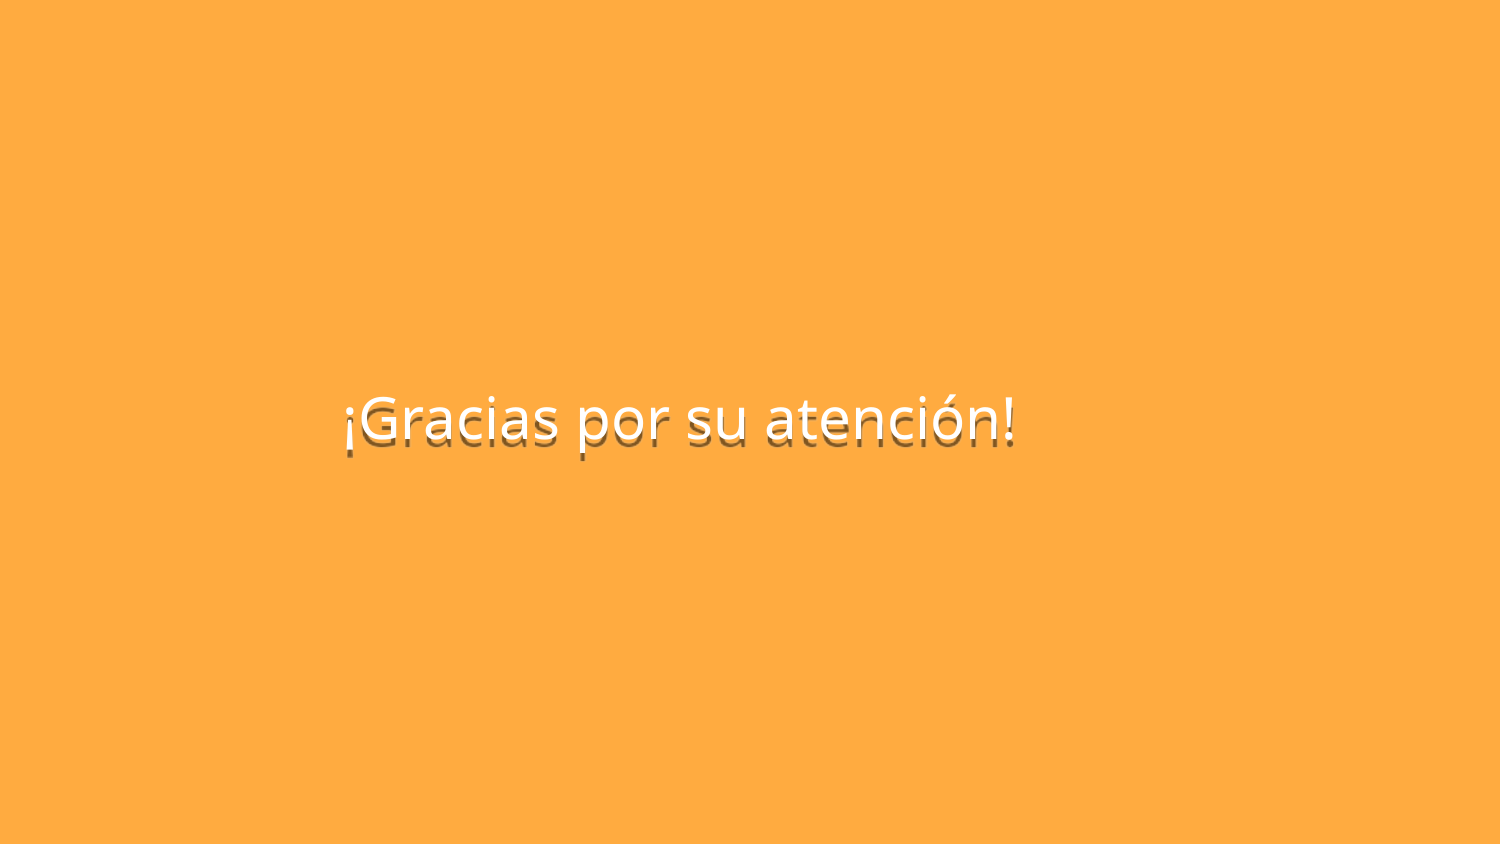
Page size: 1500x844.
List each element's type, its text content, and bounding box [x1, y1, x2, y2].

list ¡Gracias por su atención! [327, 366, 1173, 478]
